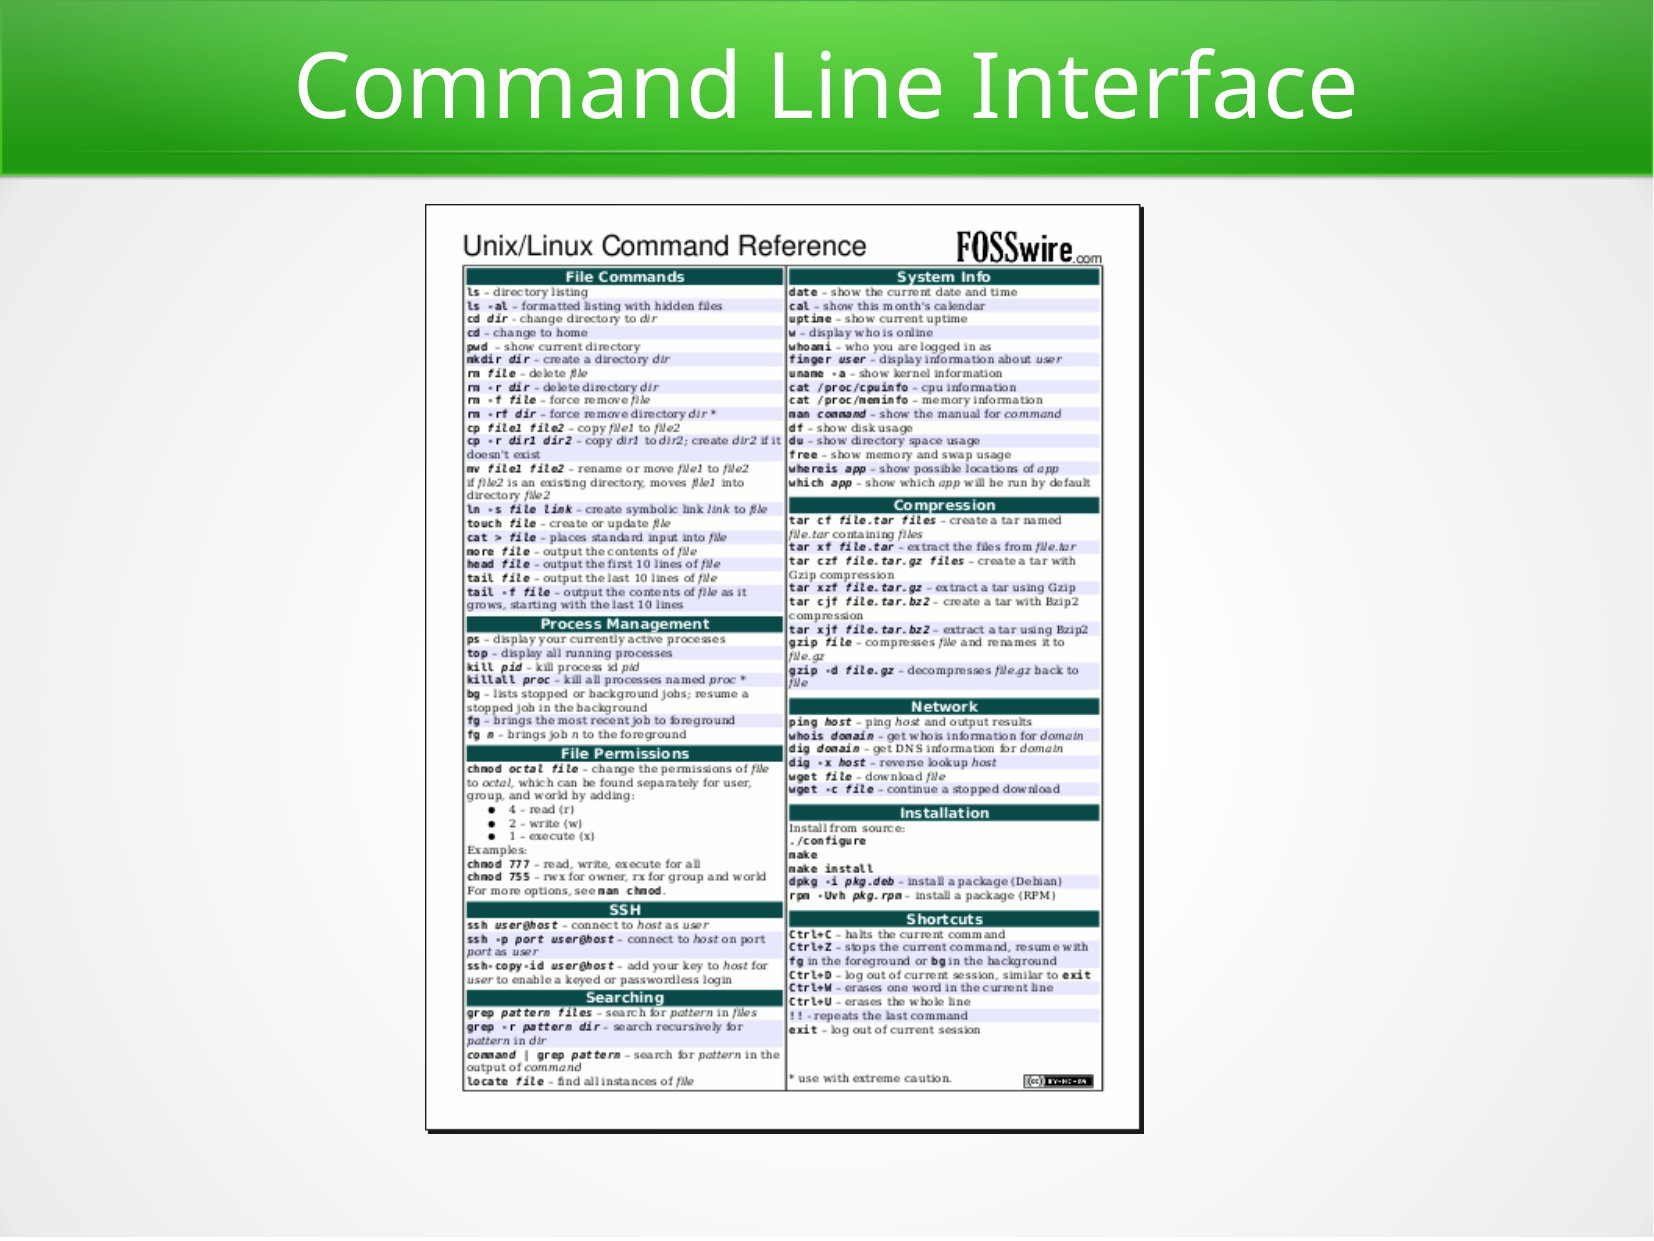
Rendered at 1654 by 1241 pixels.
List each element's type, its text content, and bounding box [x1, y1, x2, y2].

title Command Line Interface [82, 11, 1571, 154]
picture [0, 0, 1654, 1237]
